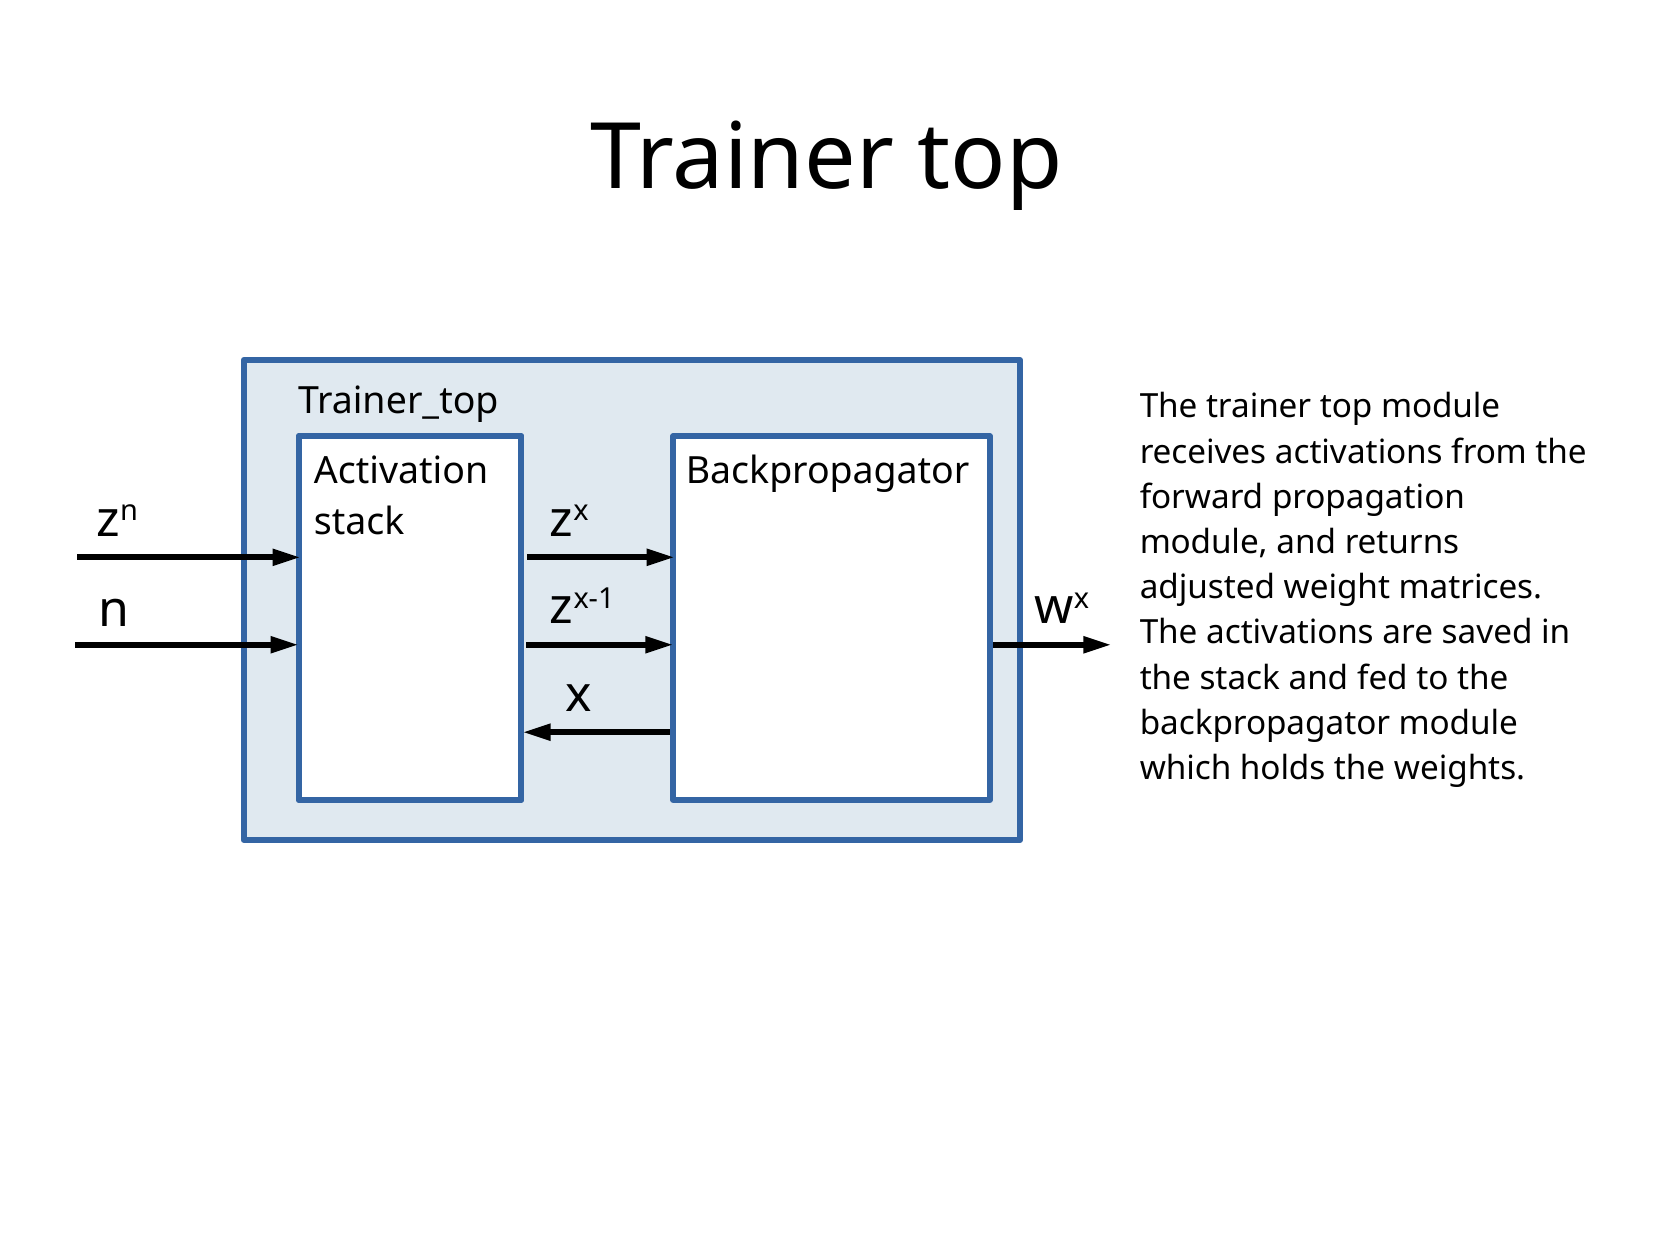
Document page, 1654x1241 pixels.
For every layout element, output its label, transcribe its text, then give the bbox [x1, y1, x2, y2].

text_box Activation stack [299, 436, 519, 562]
text_box zx-1 [535, 563, 632, 683]
text_box wx [1020, 563, 1125, 683]
text_box zx [535, 475, 629, 563]
text_box x [551, 683, 627, 770]
text_box Backpropagator [671, 436, 1084, 531]
text_box The trainer top module receives activations from the forward propagation module, and returns adjusted weight matrices. The activations are saved in the stack and fed to the backpropagator module which holds the weights. [1125, 375, 1606, 831]
text_box [243, 360, 1020, 841]
title Trainer top [82, 49, 1571, 257]
text_box zn [81, 475, 178, 595]
text_box Trainer_top [283, 365, 601, 461]
text_box n [83, 565, 165, 685]
